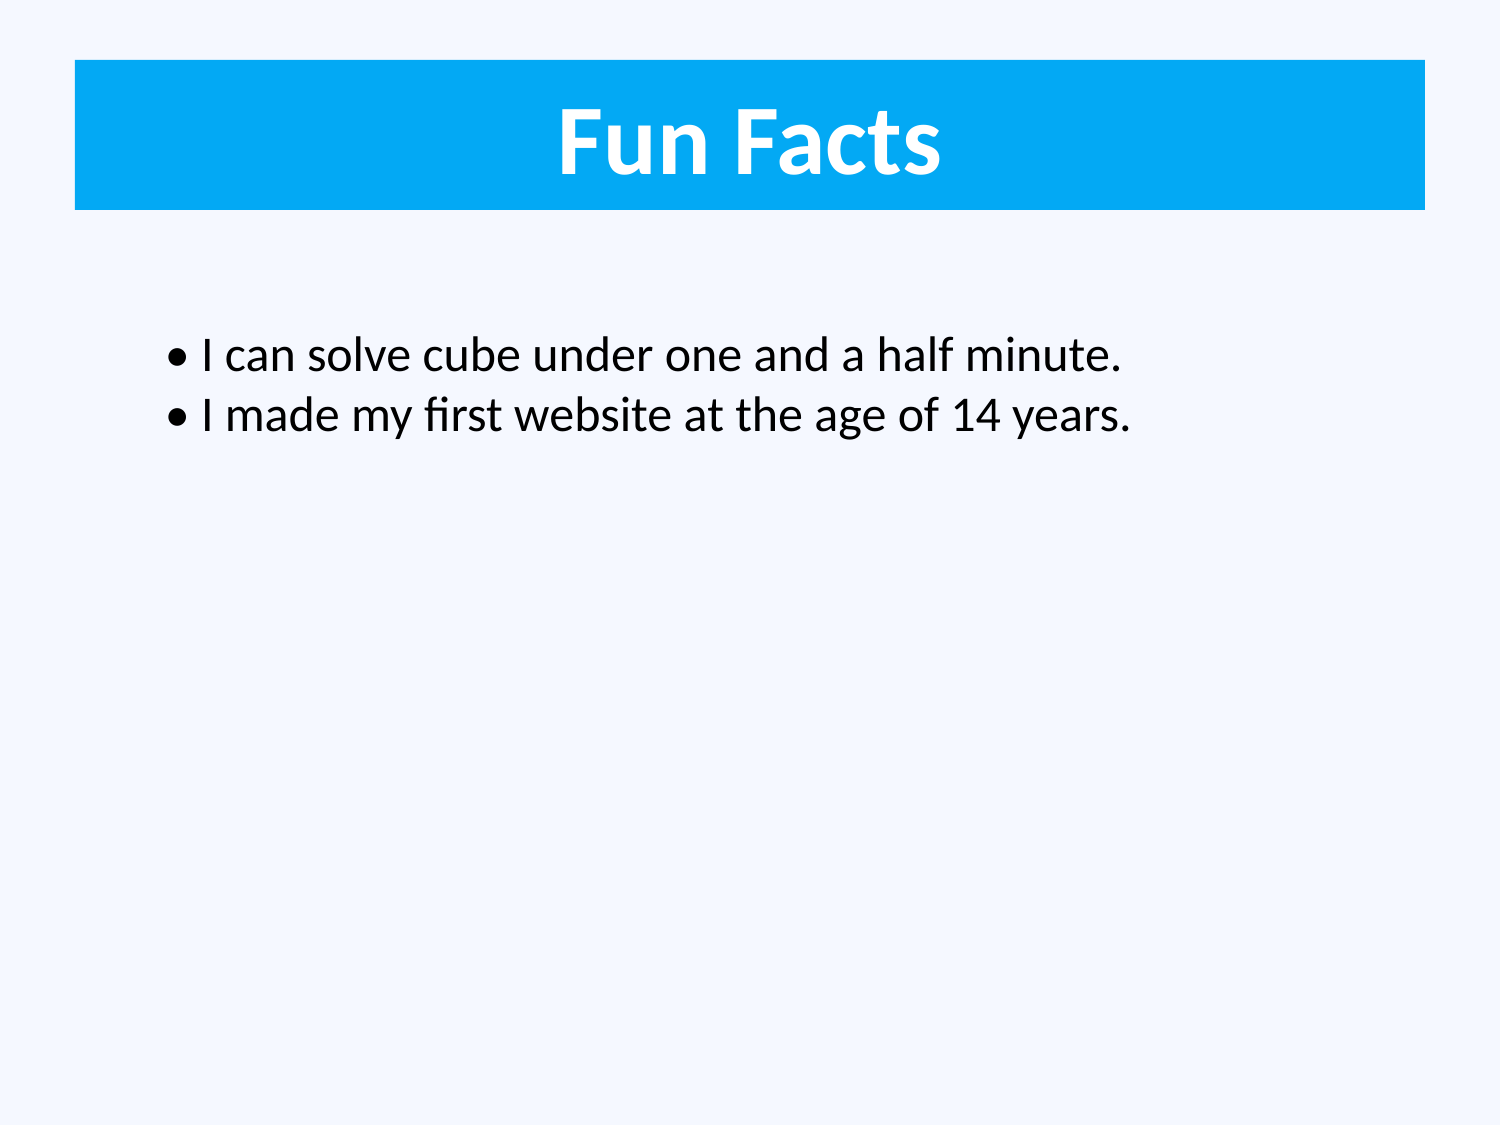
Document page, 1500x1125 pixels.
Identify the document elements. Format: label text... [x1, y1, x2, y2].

text_box Fun Facts [74, 59, 1425, 210]
text_box • I can solve cube under one and a half minute. • I made my first website at the age of 14 years. [149, 239, 1350, 449]
